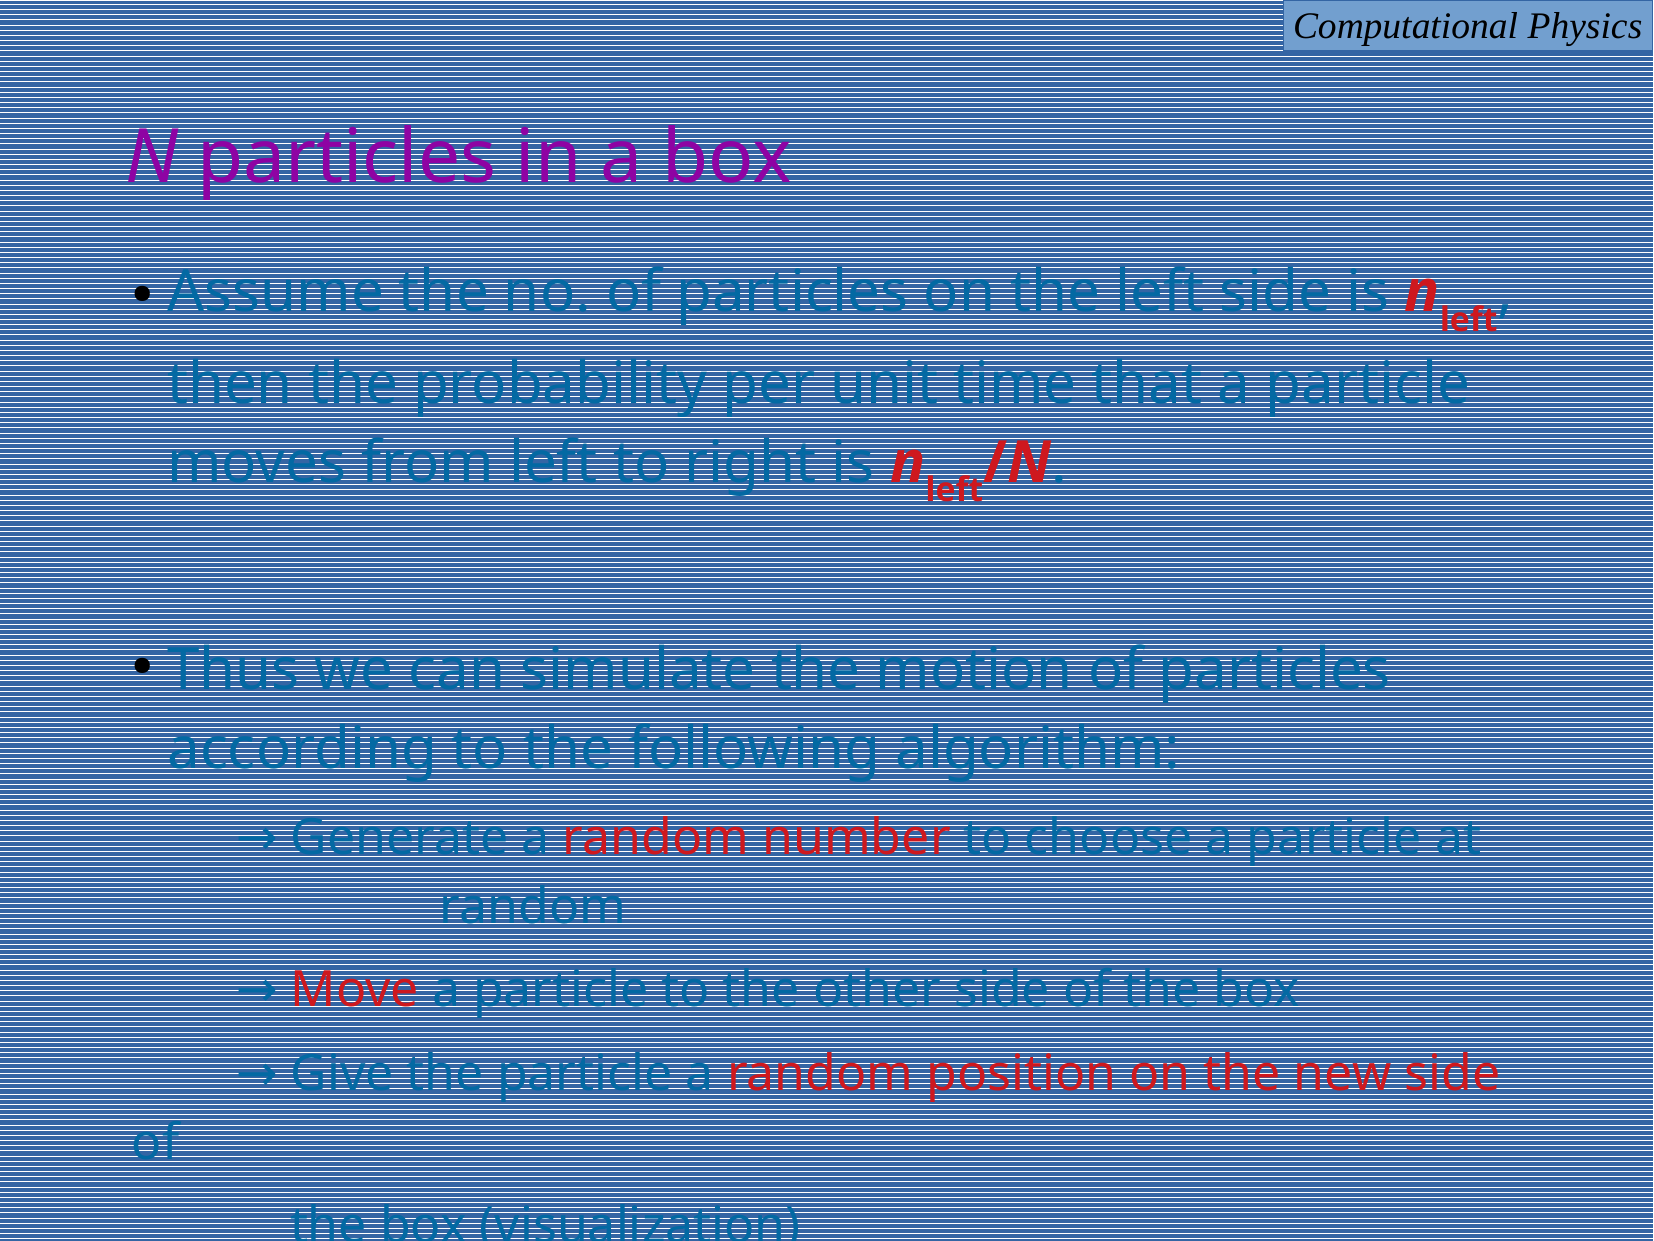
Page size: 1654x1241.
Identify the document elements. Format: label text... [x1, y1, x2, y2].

text_box Assume the no. of particles on the left side is nleft, then the probability per unit time that a particle moves from left to right is nleft/N. Thus we can simulate the motion of particles according to the following algorithm: → Generate a random number to choose a particle at random → Move a particle to the other side of the box → Give the particle a random position on the new side of the box (visualization) → Increase the “time” by unity. [117, 242, 1572, 1185]
text_box N particles in a box [110, 94, 781, 194]
